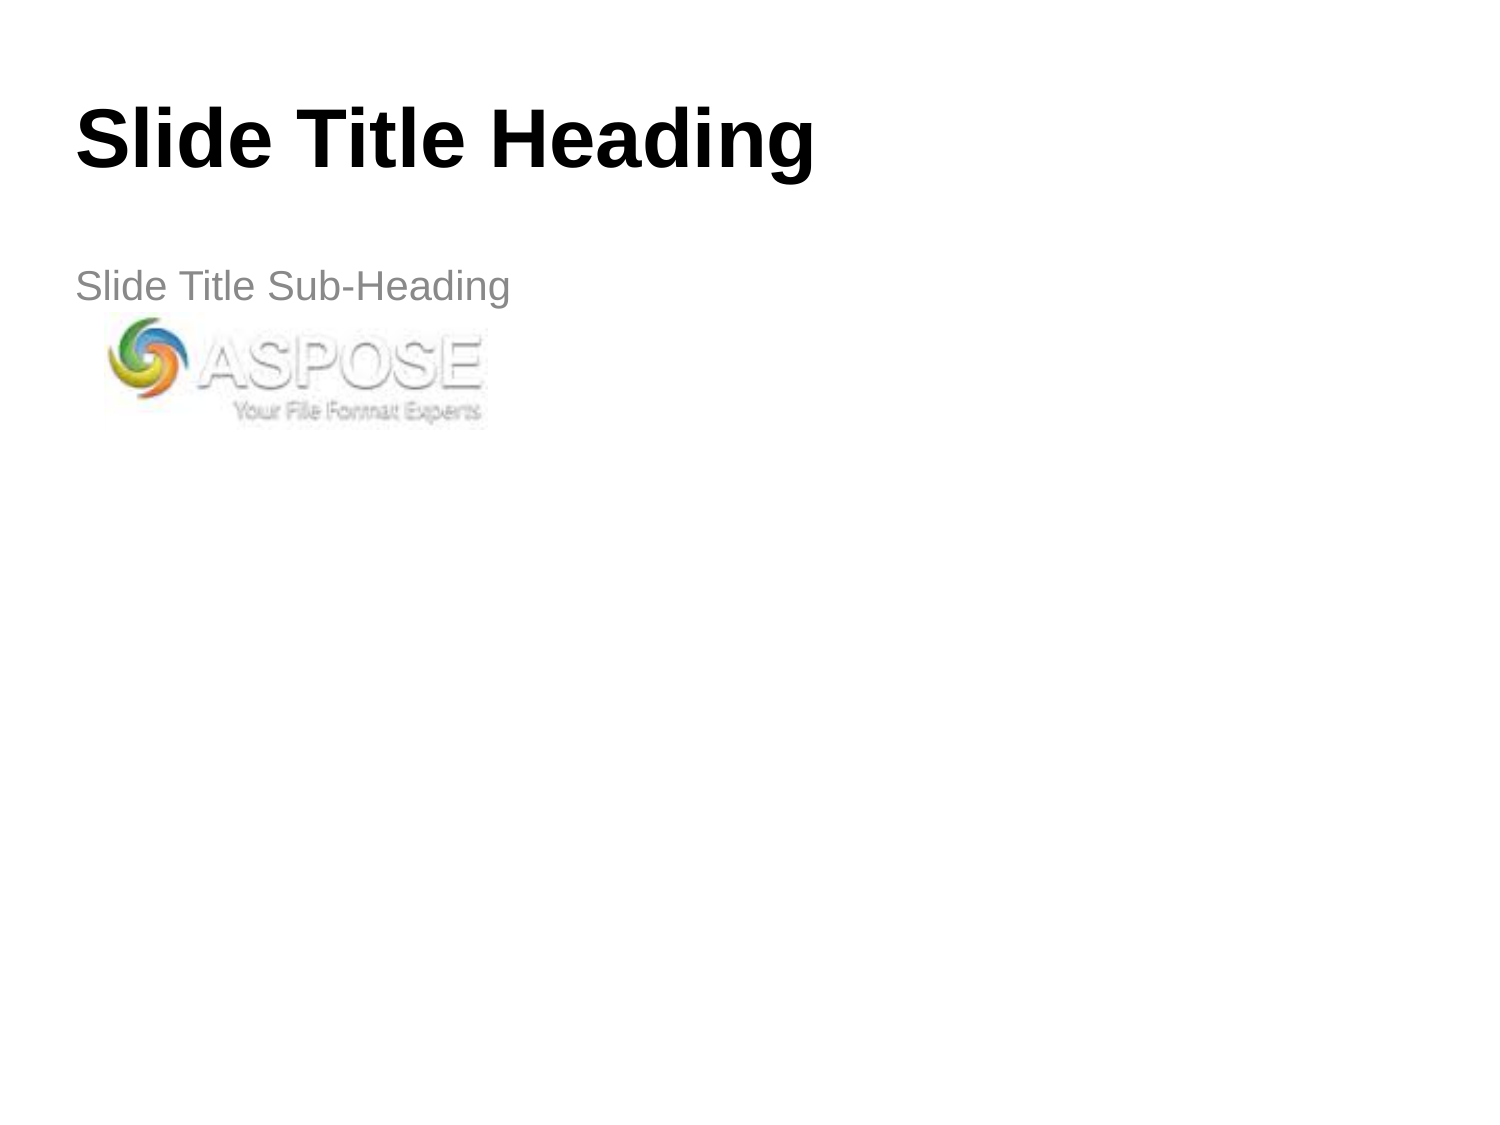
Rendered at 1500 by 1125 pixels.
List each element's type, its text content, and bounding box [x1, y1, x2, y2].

title Slide Title Heading [75, 45, 1425, 233]
picture [104, 312, 488, 430]
list Slide Title Sub-Heading [75, 262, 1425, 1005]
